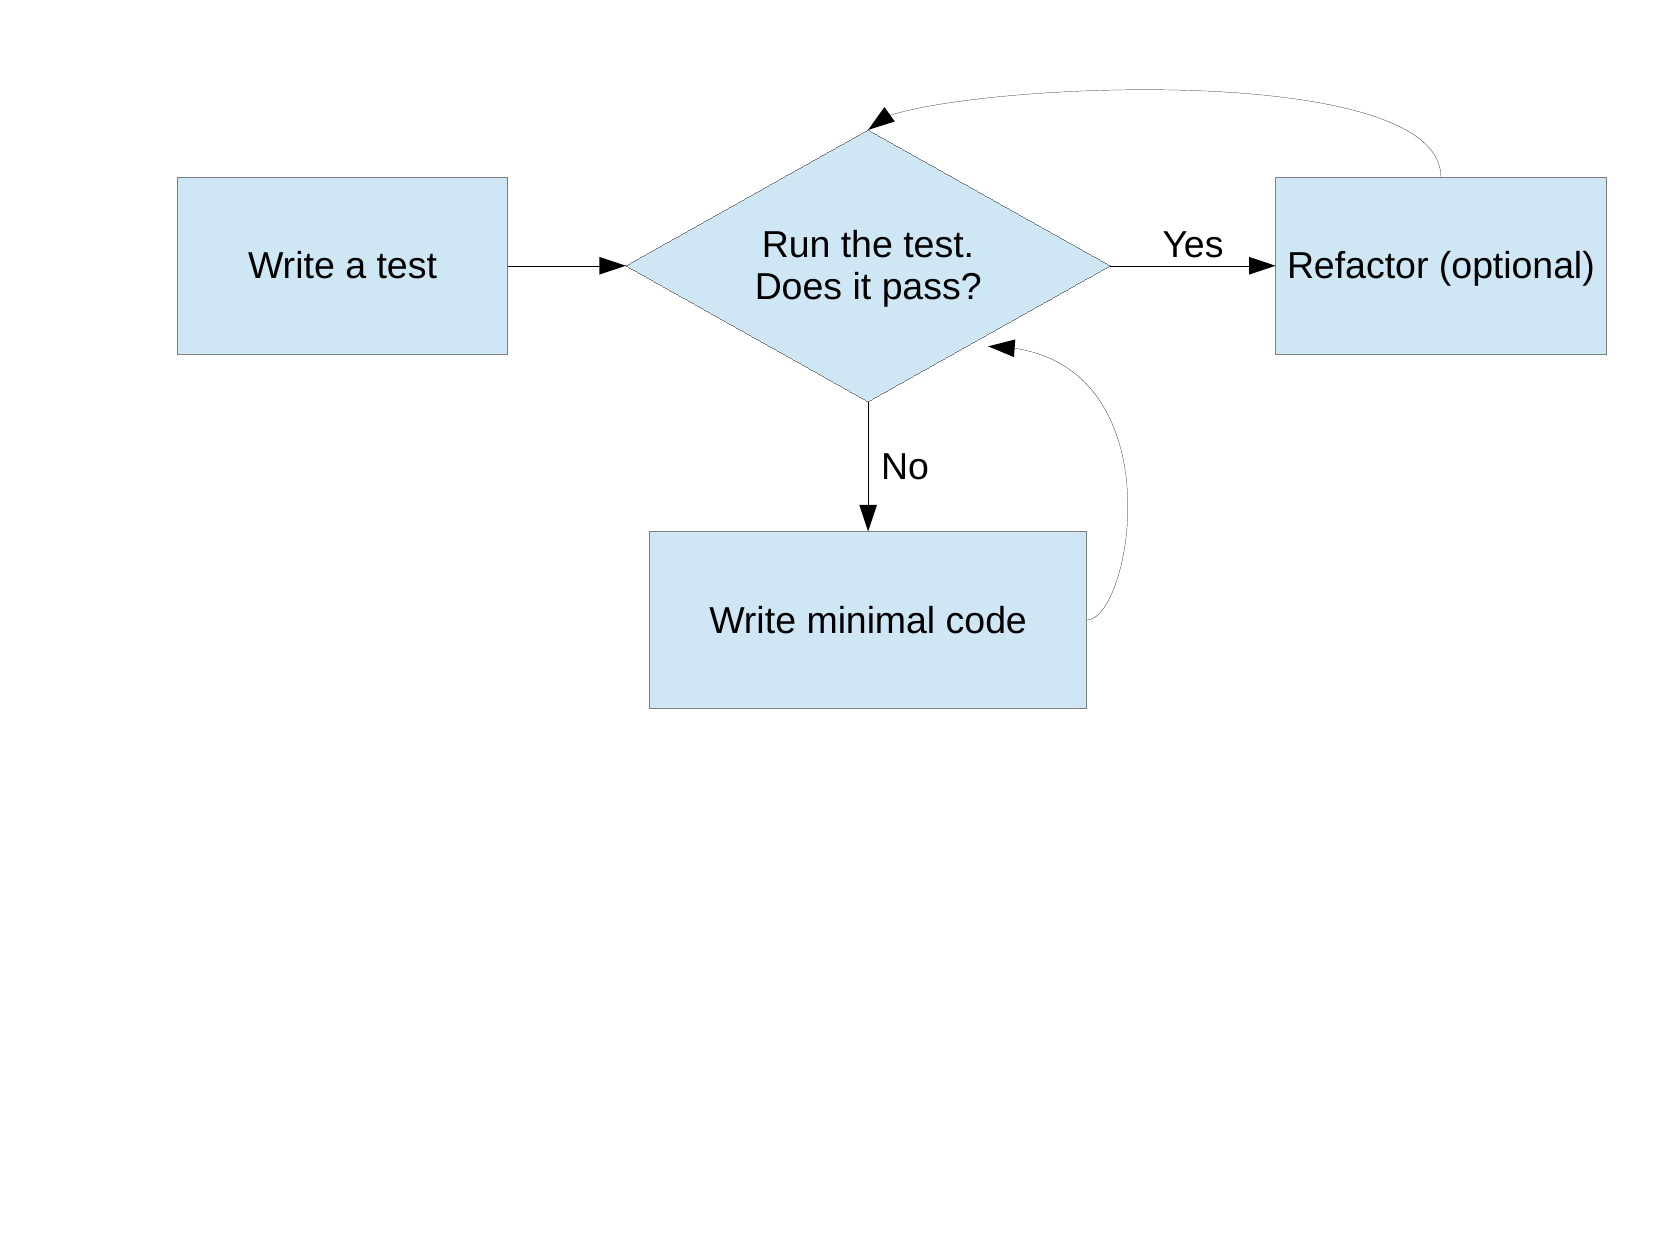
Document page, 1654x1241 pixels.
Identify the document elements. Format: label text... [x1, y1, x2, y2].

text_box Write a test [177, 177, 508, 355]
text_box Write minimal code [649, 531, 1087, 709]
text_box Run the test. Does it pass? [626, 129, 1111, 402]
text_box Refactor (optional) [1275, 177, 1607, 355]
